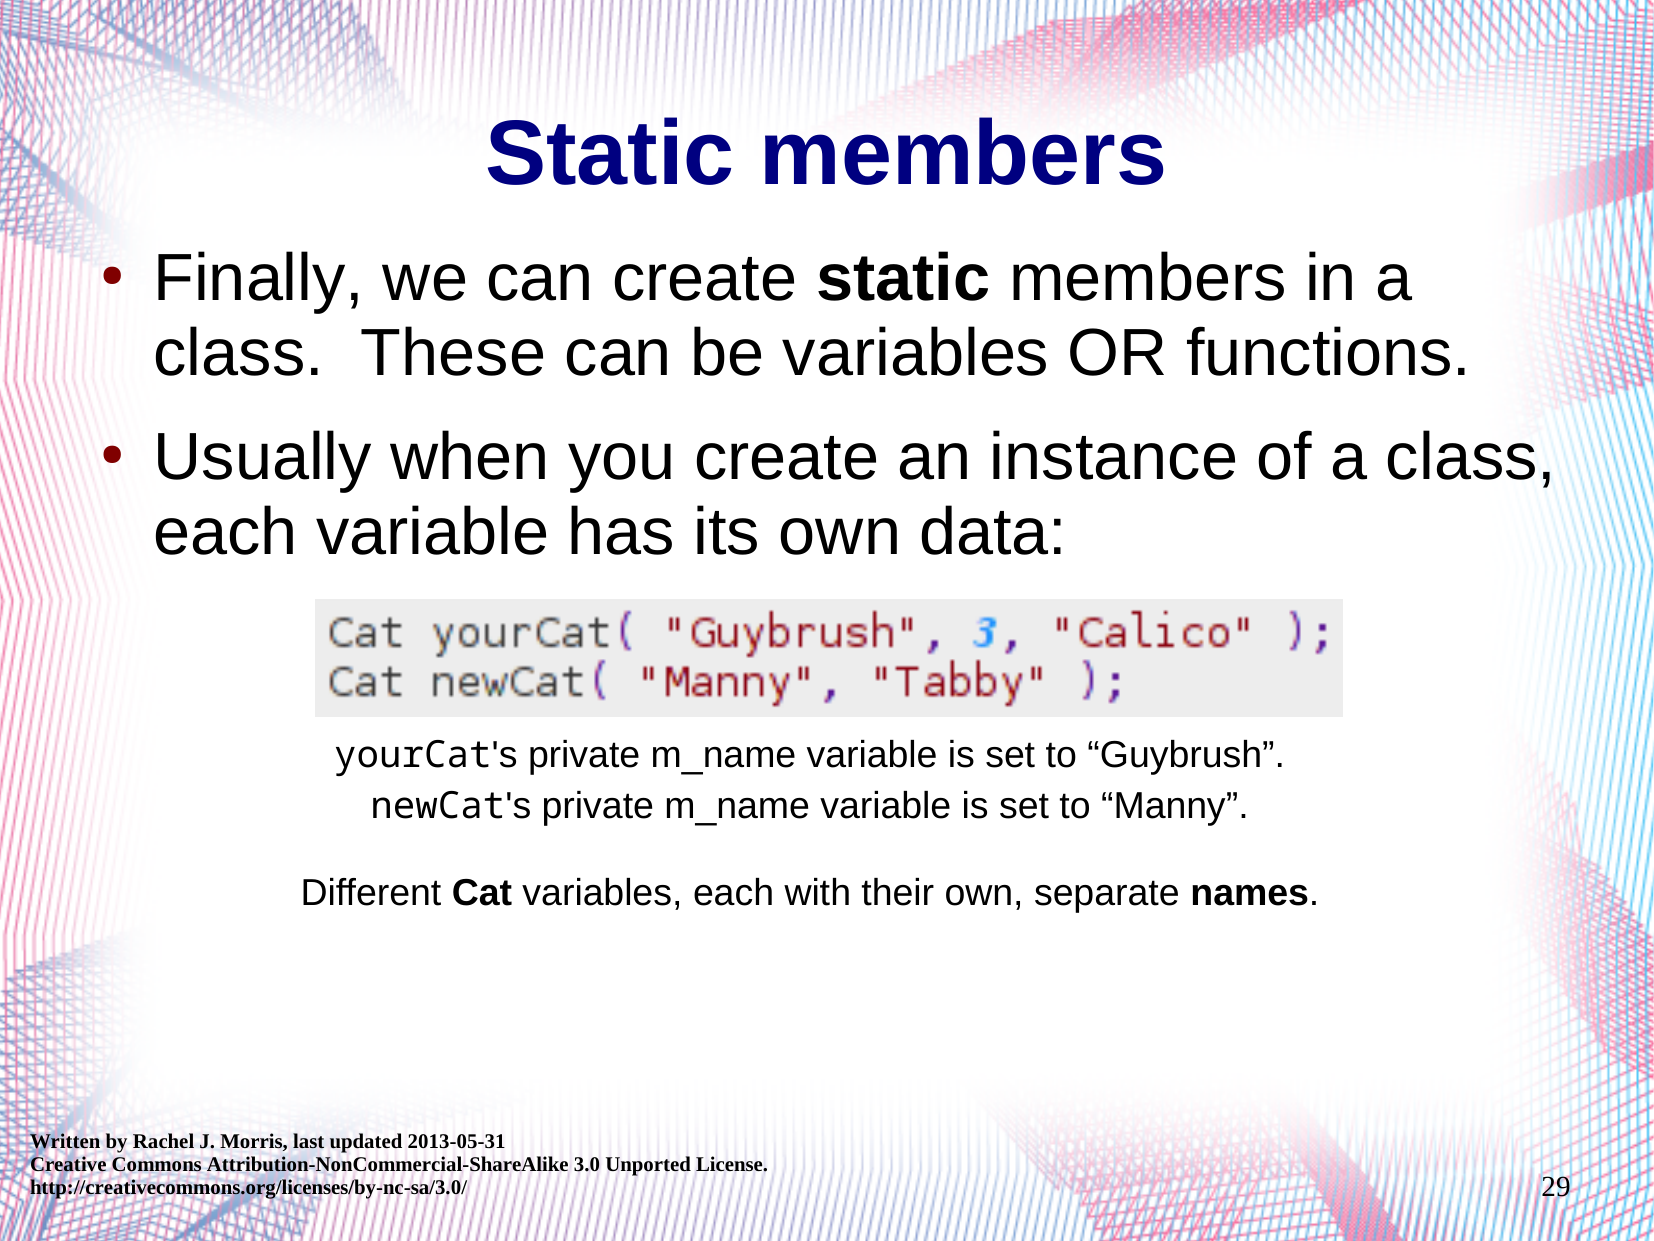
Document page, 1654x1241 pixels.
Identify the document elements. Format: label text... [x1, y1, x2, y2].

picture [0, 0, 1654, 1241]
text_box yourCat's private m_name variable is set to “Guybrush”. newCat's private m_name variable is set to “Manny”. Different Cat variables, each with their own, separate names. [180, 720, 1441, 910]
title Static members [82, 49, 1571, 240]
list Finally, we can create static members in a class. These can be variables OR functions. Usually when you create an instance of a class, each variable has its own data: [82, 240, 1571, 1010]
